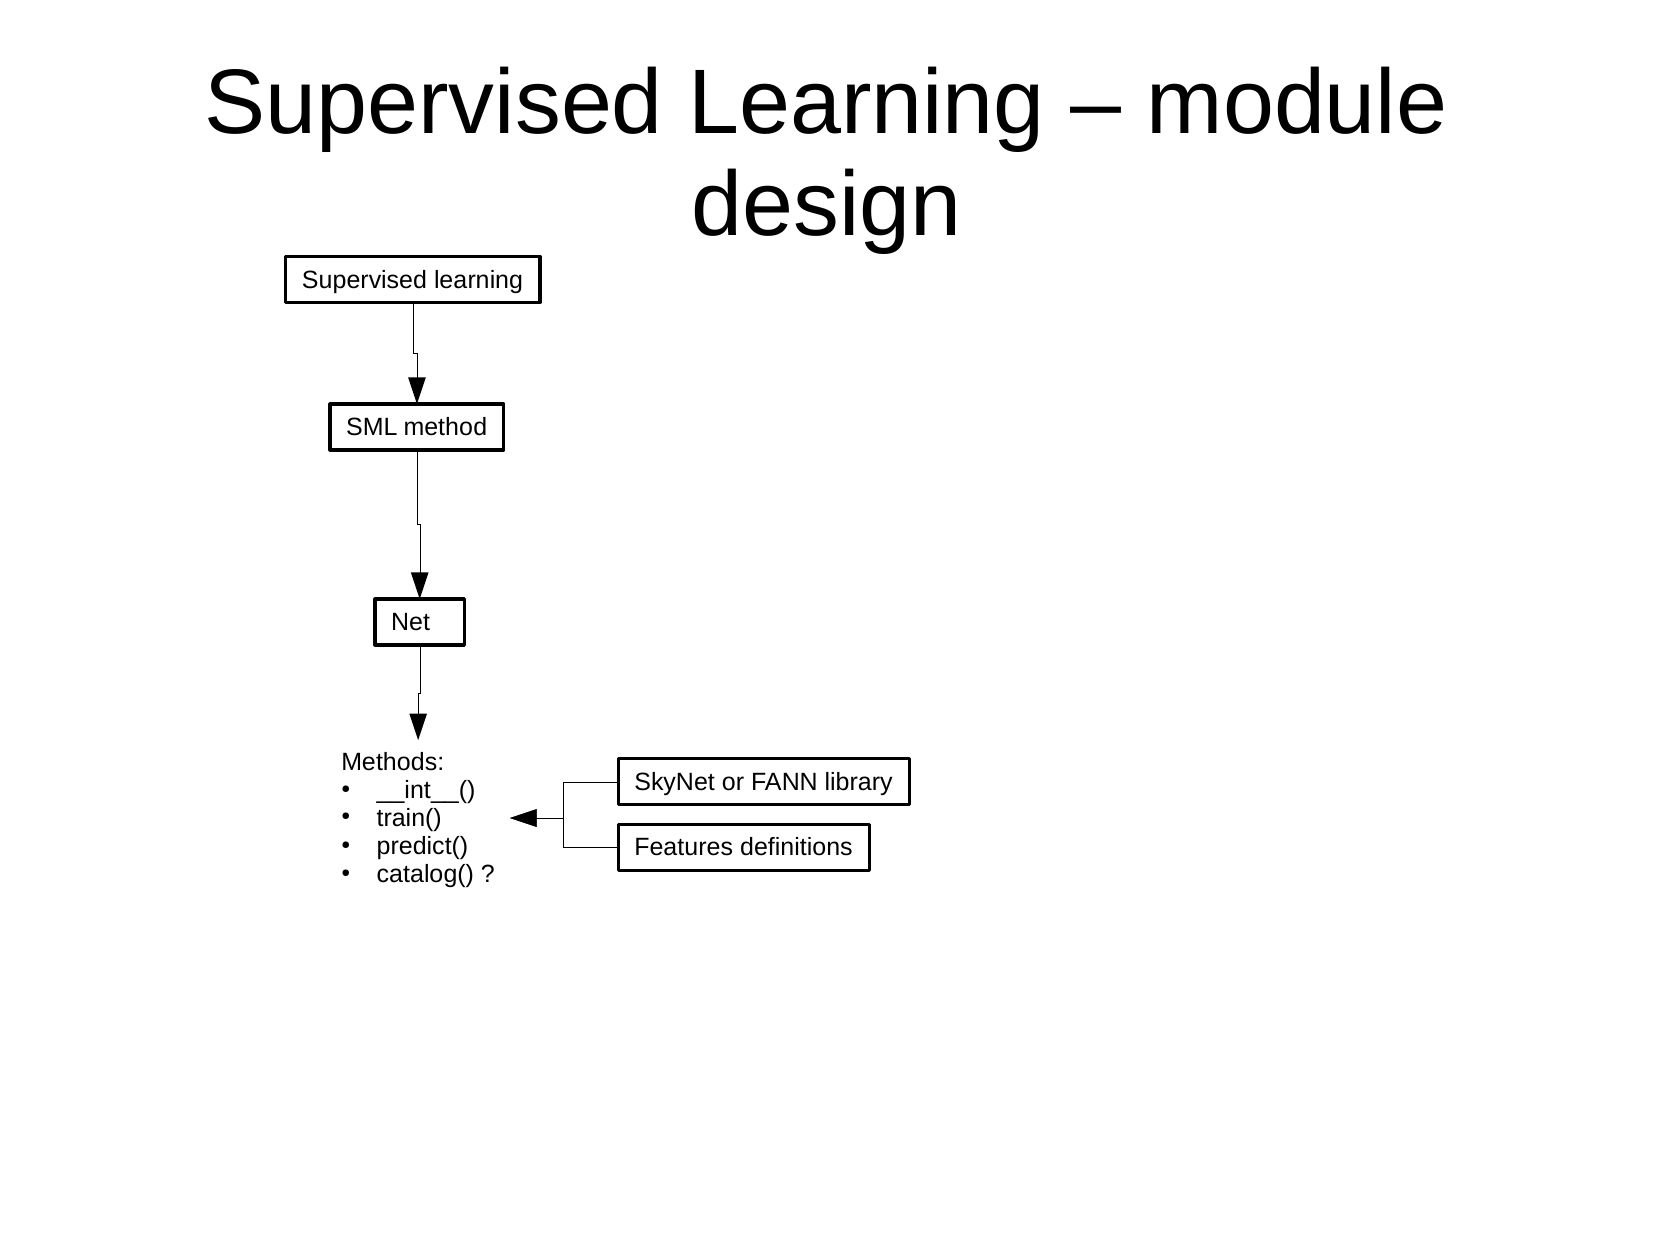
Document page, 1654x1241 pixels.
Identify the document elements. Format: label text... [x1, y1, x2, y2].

text_box SML method [330, 403, 504, 451]
text_box SkyNet or FANN library [618, 758, 910, 805]
text_box Methods: __int__() train() predict() catalog() ? [326, 740, 511, 897]
text_box Features definitions [618, 824, 870, 871]
title Supervised Learning – module design [82, 49, 1571, 257]
text_box Net [375, 598, 465, 646]
text_box Supervised learning [285, 256, 541, 303]
